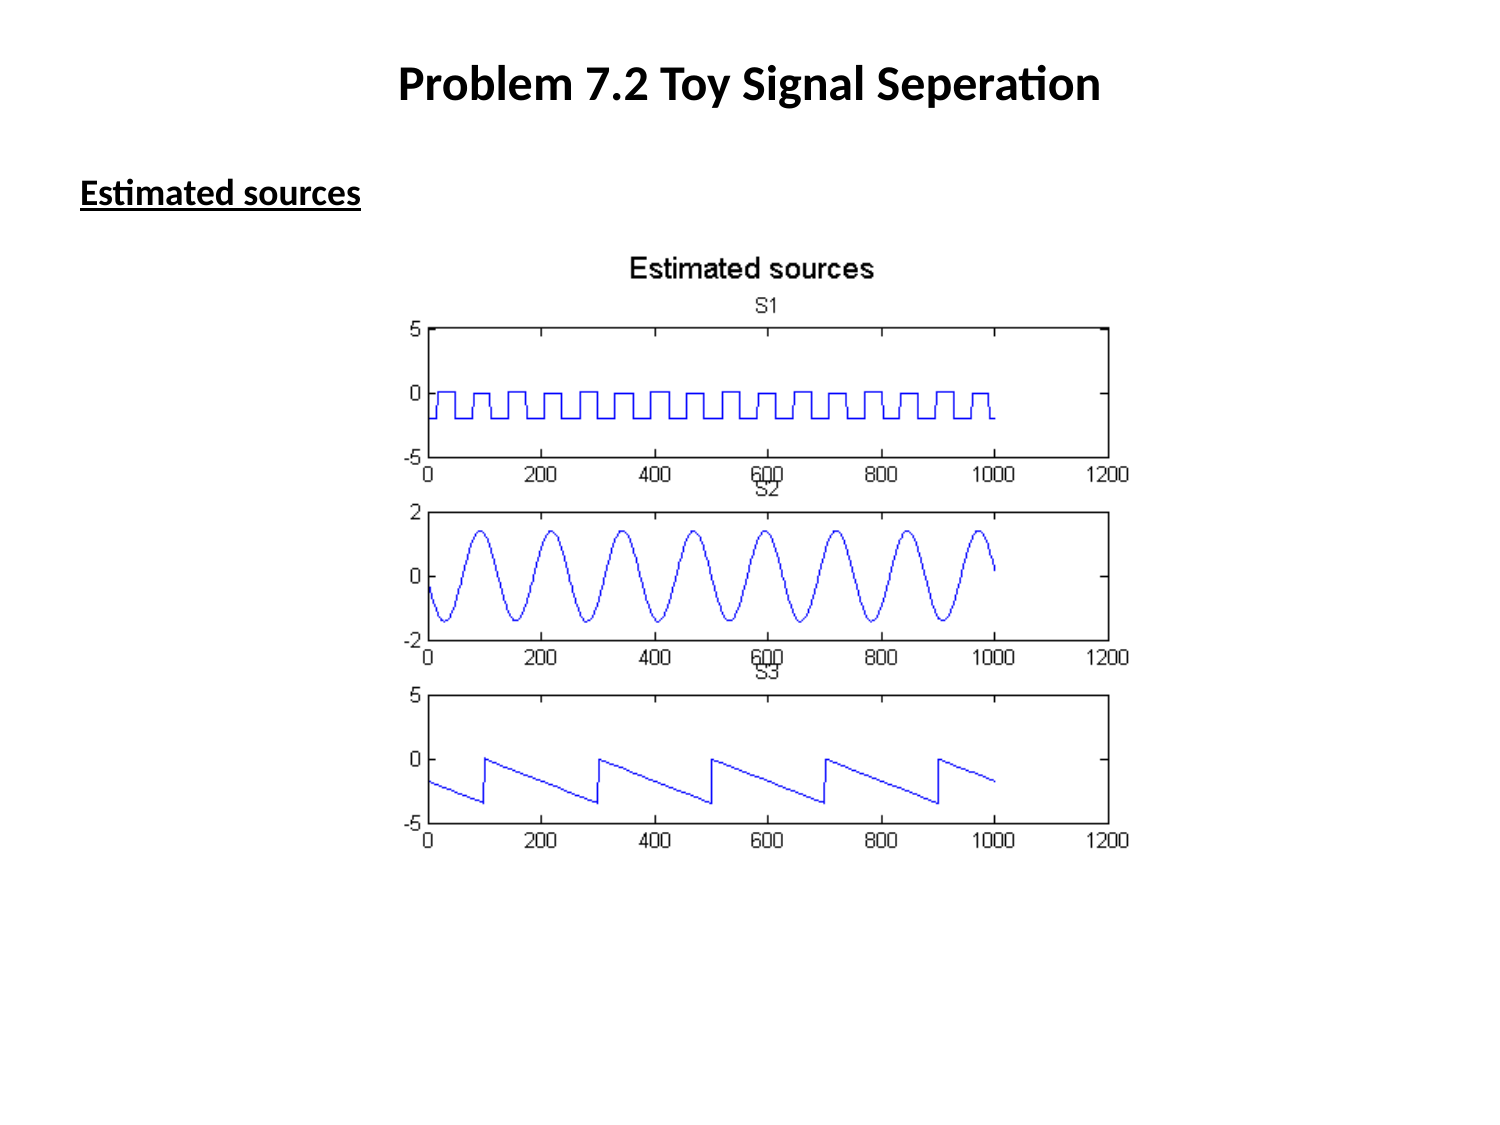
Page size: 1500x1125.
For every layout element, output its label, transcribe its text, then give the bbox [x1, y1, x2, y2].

text_box Problem 7.2 Toy Signal Seperation [0, 42, 1500, 118]
text_box Estimated sources [64, 160, 485, 221]
picture [314, 235, 1191, 892]
